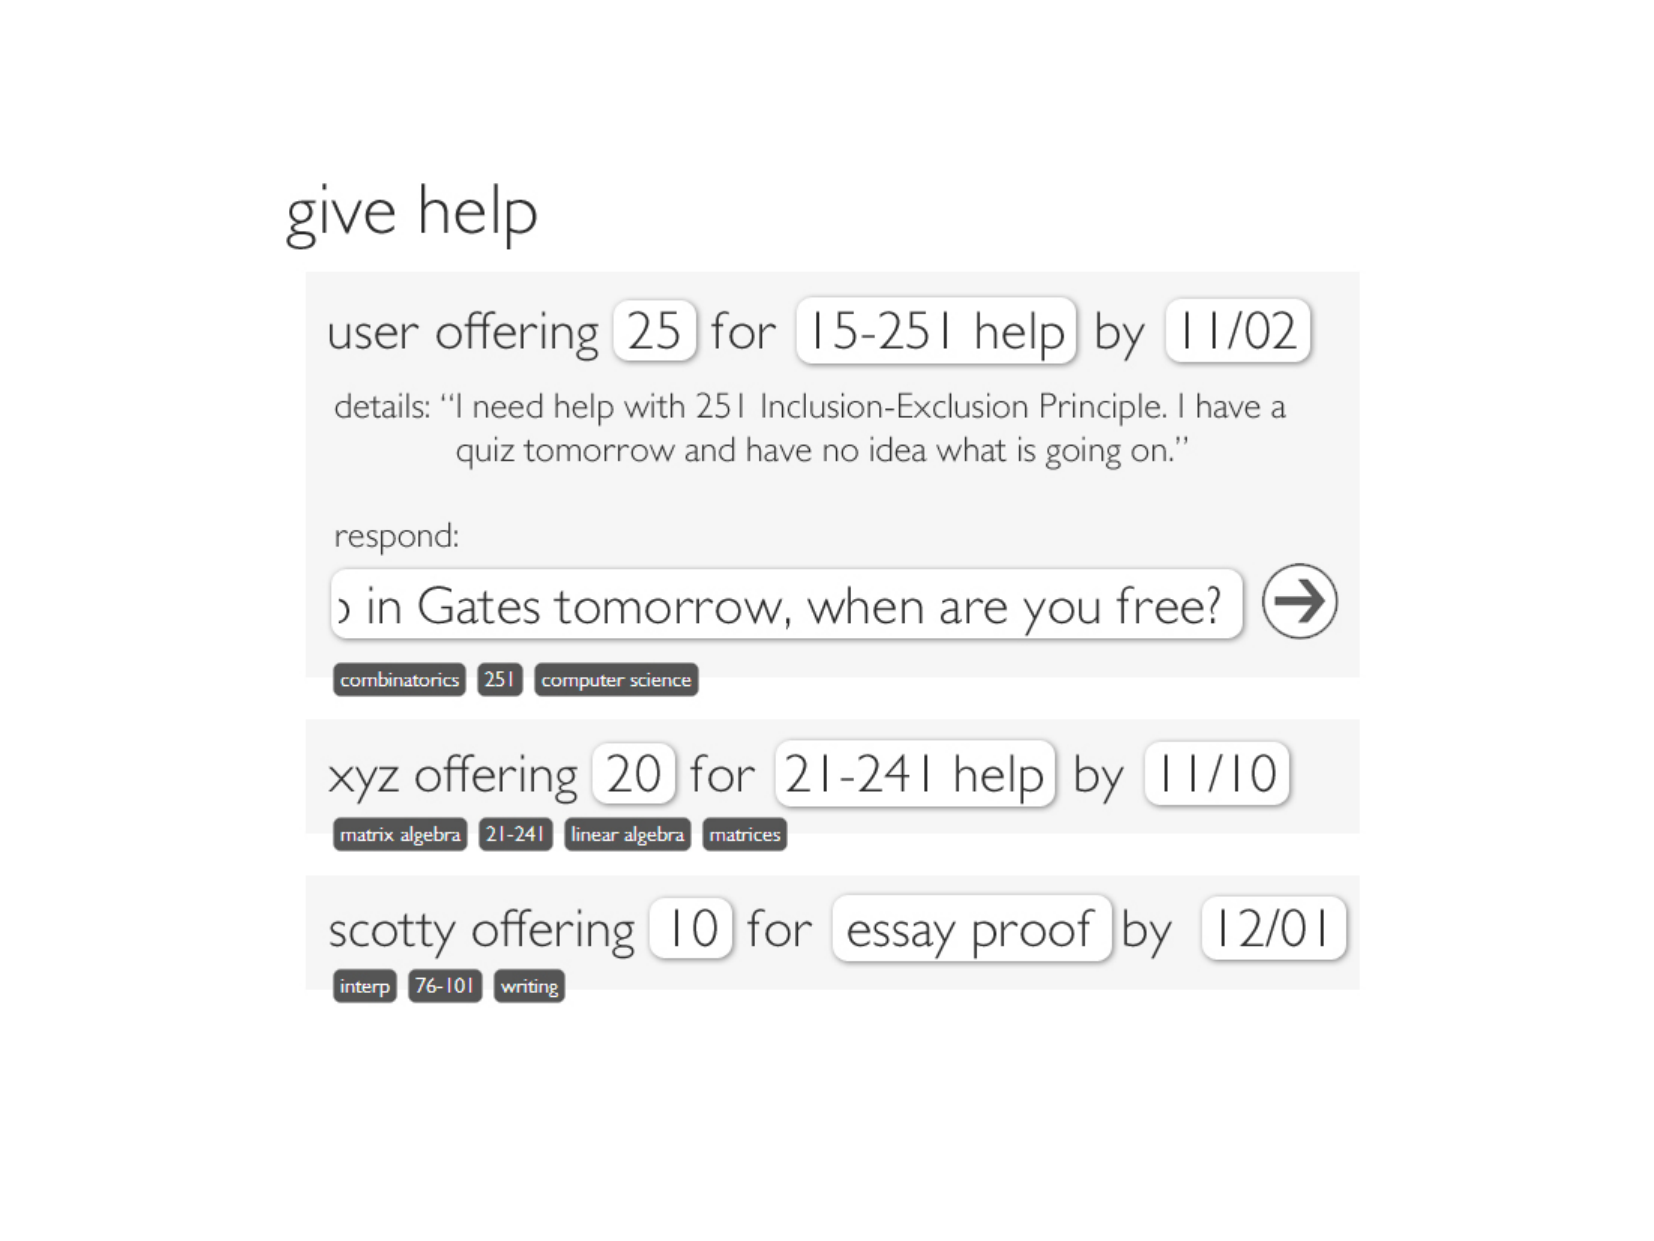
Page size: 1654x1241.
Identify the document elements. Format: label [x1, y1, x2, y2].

picture [225, 155, 1426, 1056]
